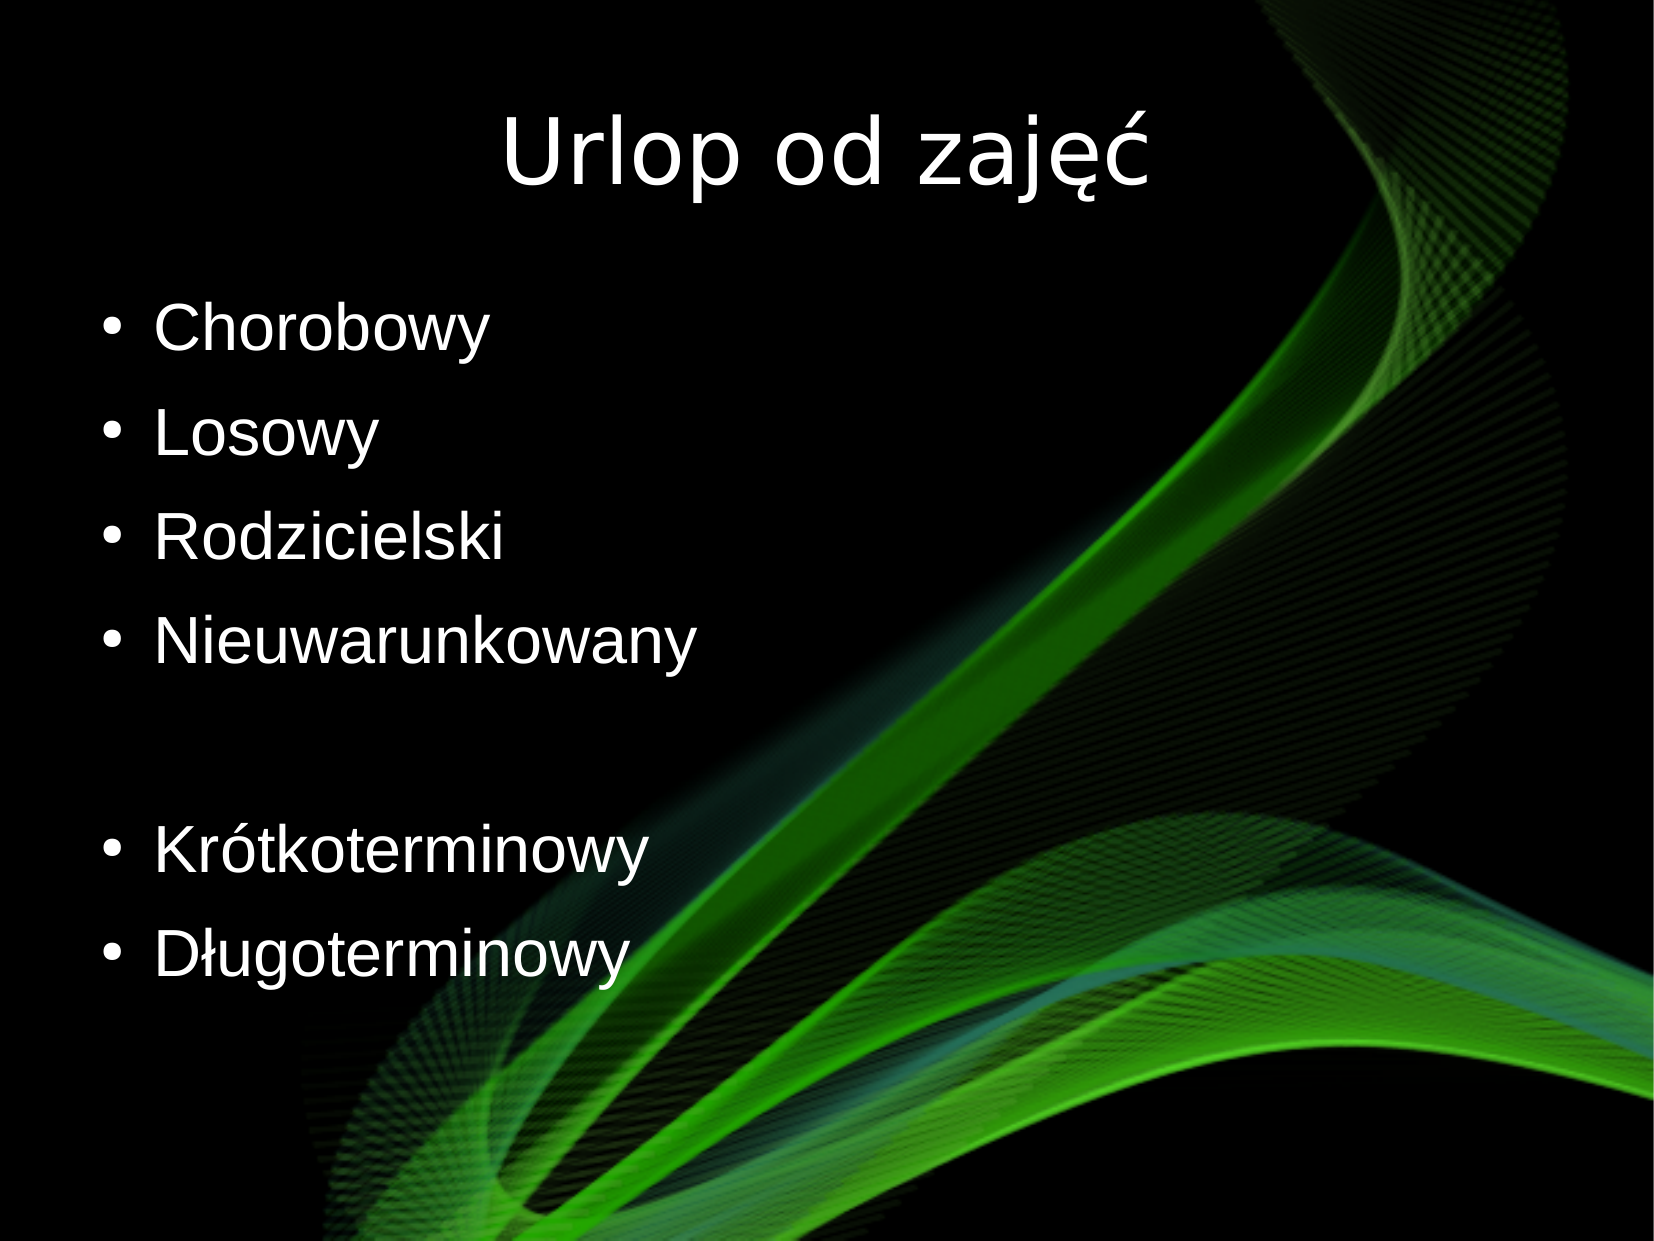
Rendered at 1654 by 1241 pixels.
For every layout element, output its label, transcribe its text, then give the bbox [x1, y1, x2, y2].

list Chorobowy Losowy Rodzicielski Nieuwarunkowany Krótkoterminowy Długoterminowy [82, 290, 1571, 1109]
picture [0, 0, 1654, 1241]
title Urlop od zajęć [82, 49, 1571, 257]
